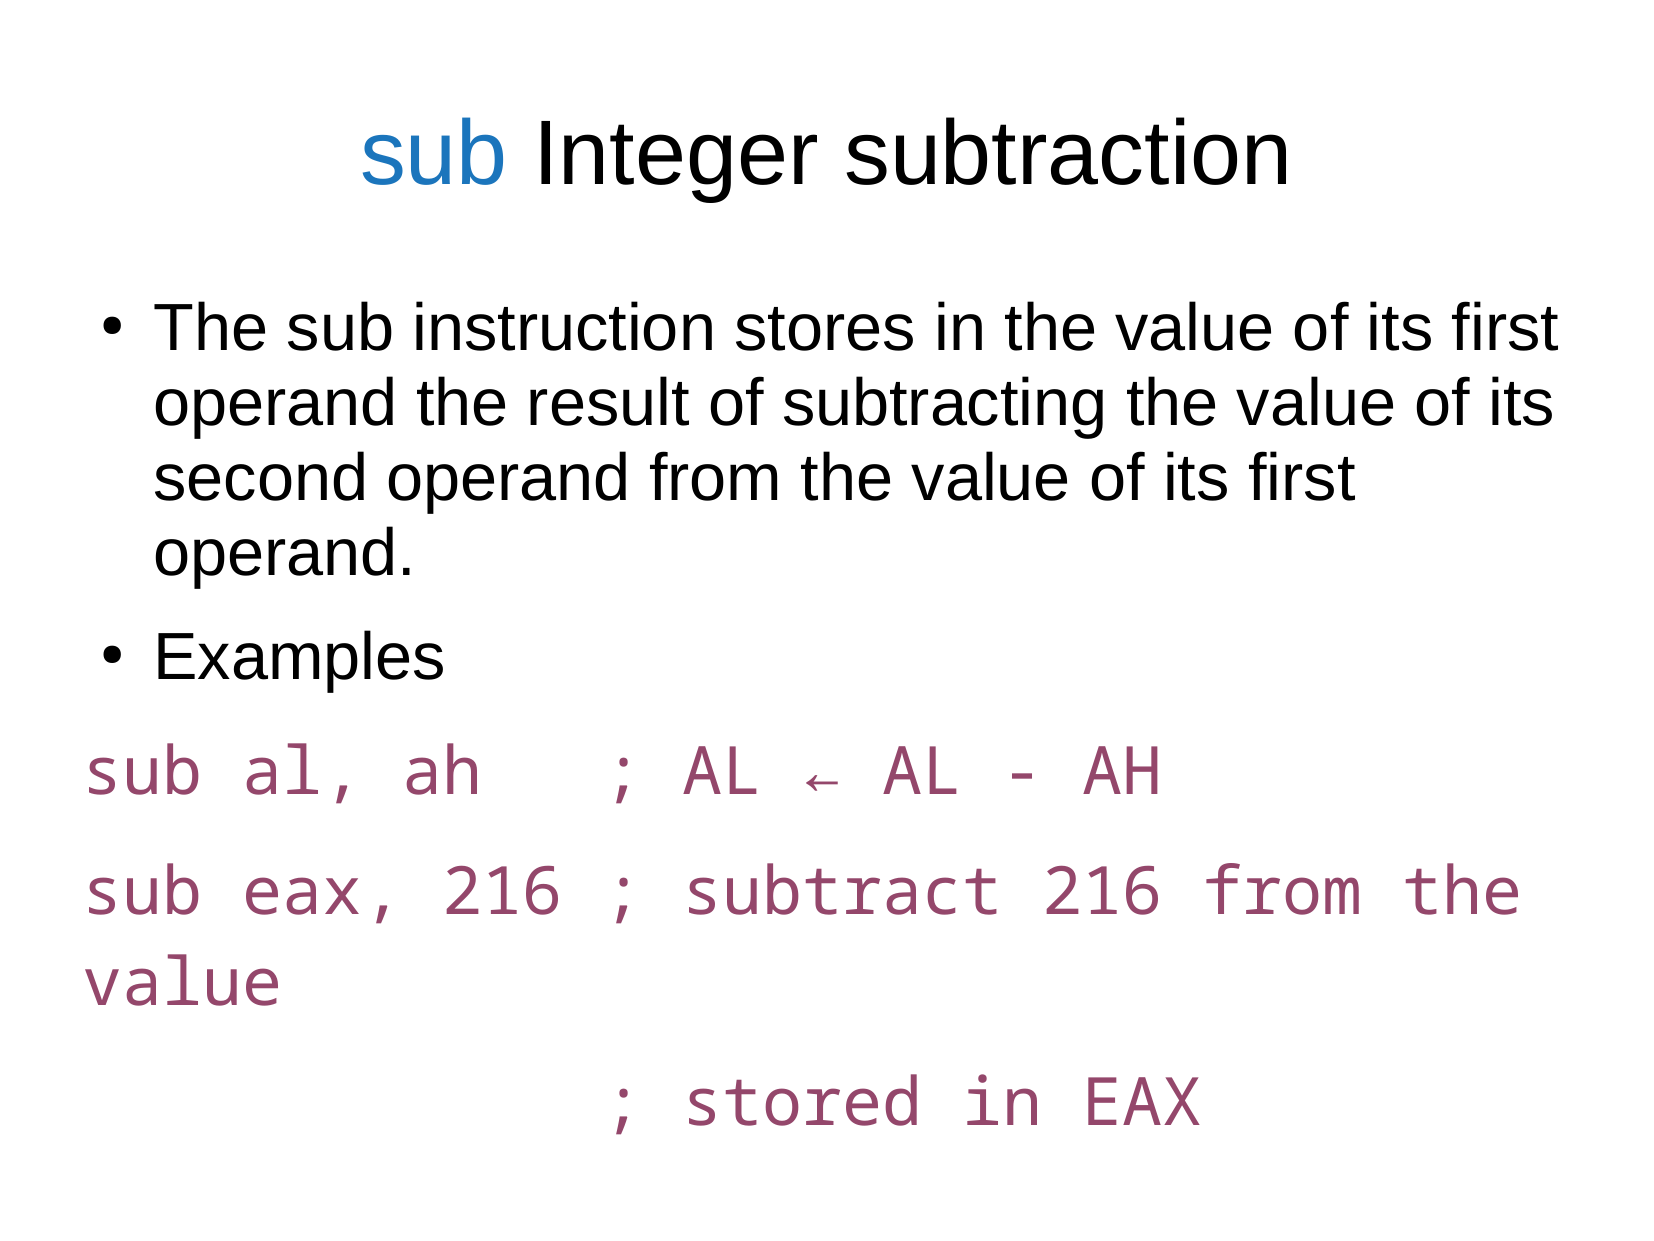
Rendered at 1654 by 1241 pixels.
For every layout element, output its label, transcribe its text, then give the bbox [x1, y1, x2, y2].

list The sub instruction stores in the value of its first operand the result of subtracting the value of its second operand from the value of its first operand. Examples sub al, ah ; AL ← AL - AH sub eax, 216 ; subtract 216 from the value ; stored in EAX [82, 290, 1571, 1163]
title sub Integer subtraction [82, 49, 1571, 257]
